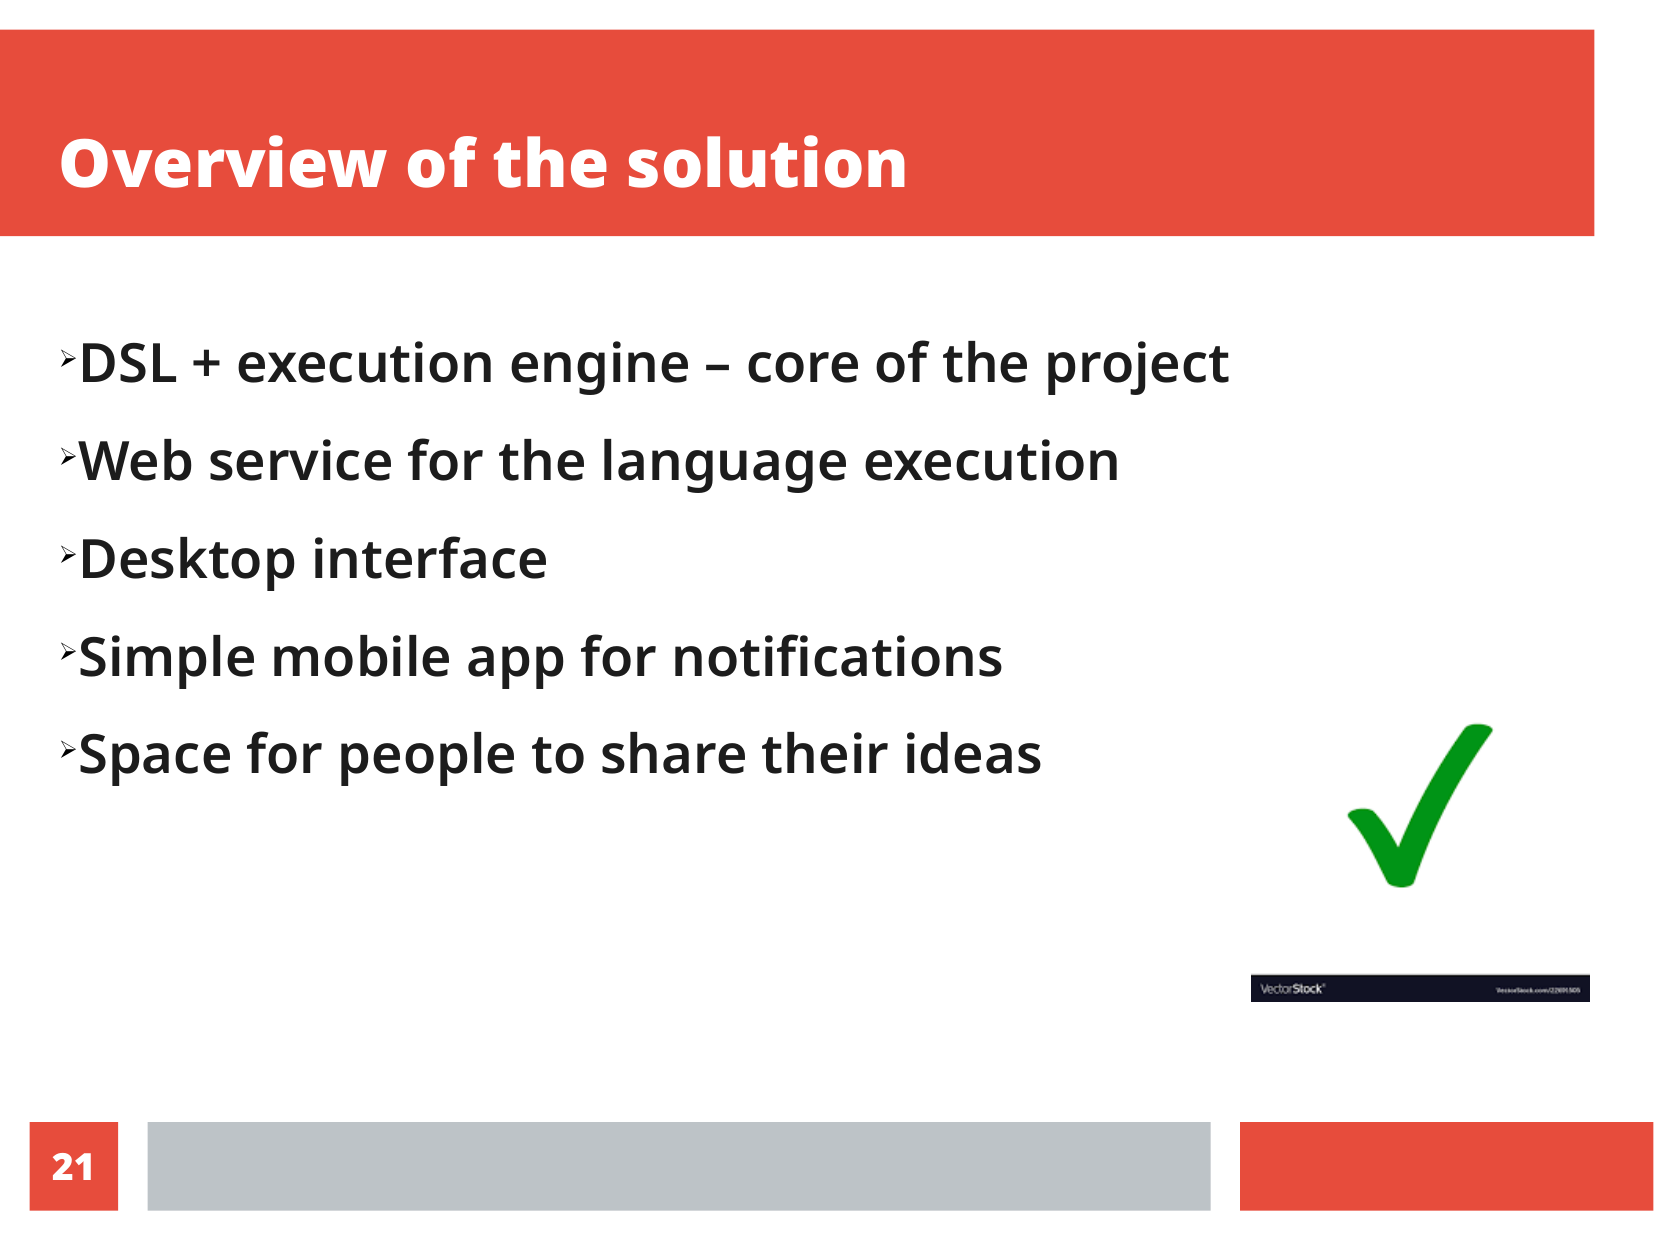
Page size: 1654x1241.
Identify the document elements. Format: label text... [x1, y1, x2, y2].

picture [1251, 637, 1590, 1002]
list DSL + execution engine – core of the project Web service for the language execution Desktop interface Simple mobile app for notifications Space for people to share their ideas [59, 324, 1565, 1093]
title Overview of the solution [59, 59, 1595, 207]
